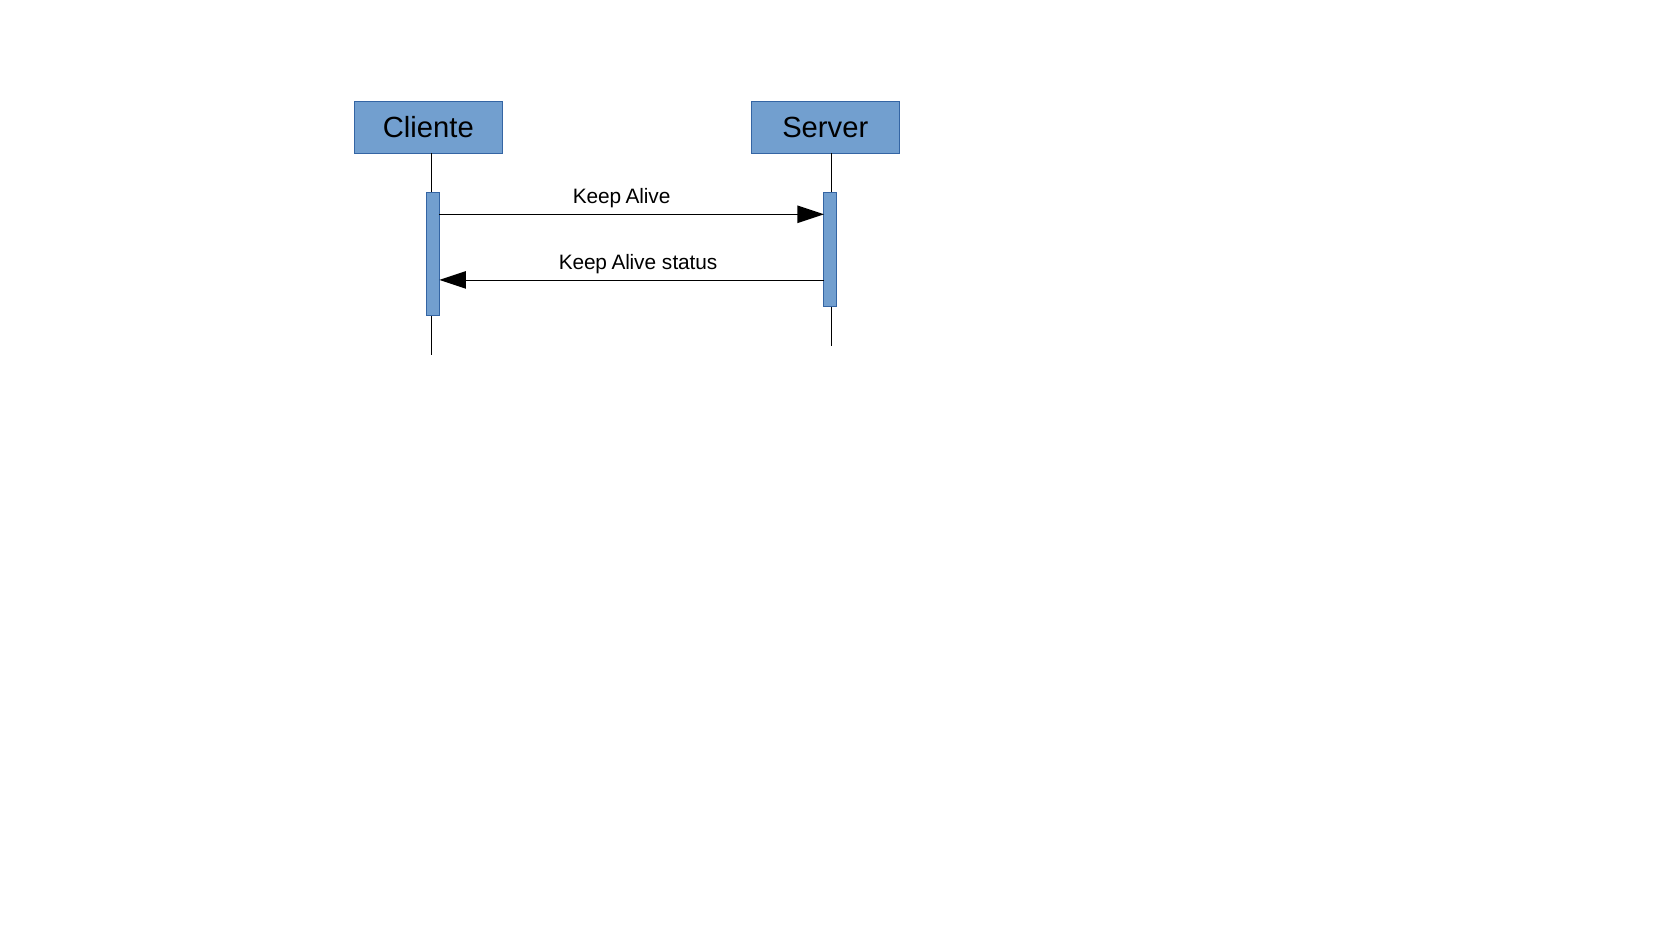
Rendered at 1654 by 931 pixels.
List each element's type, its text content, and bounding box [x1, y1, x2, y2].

text_box Keep Alive status [543, 243, 740, 305]
text_box Keep Alive [558, 177, 697, 222]
text_box Cliente [354, 101, 503, 154]
text_box [823, 192, 837, 307]
text_box [426, 192, 440, 316]
text_box Server [751, 101, 900, 154]
